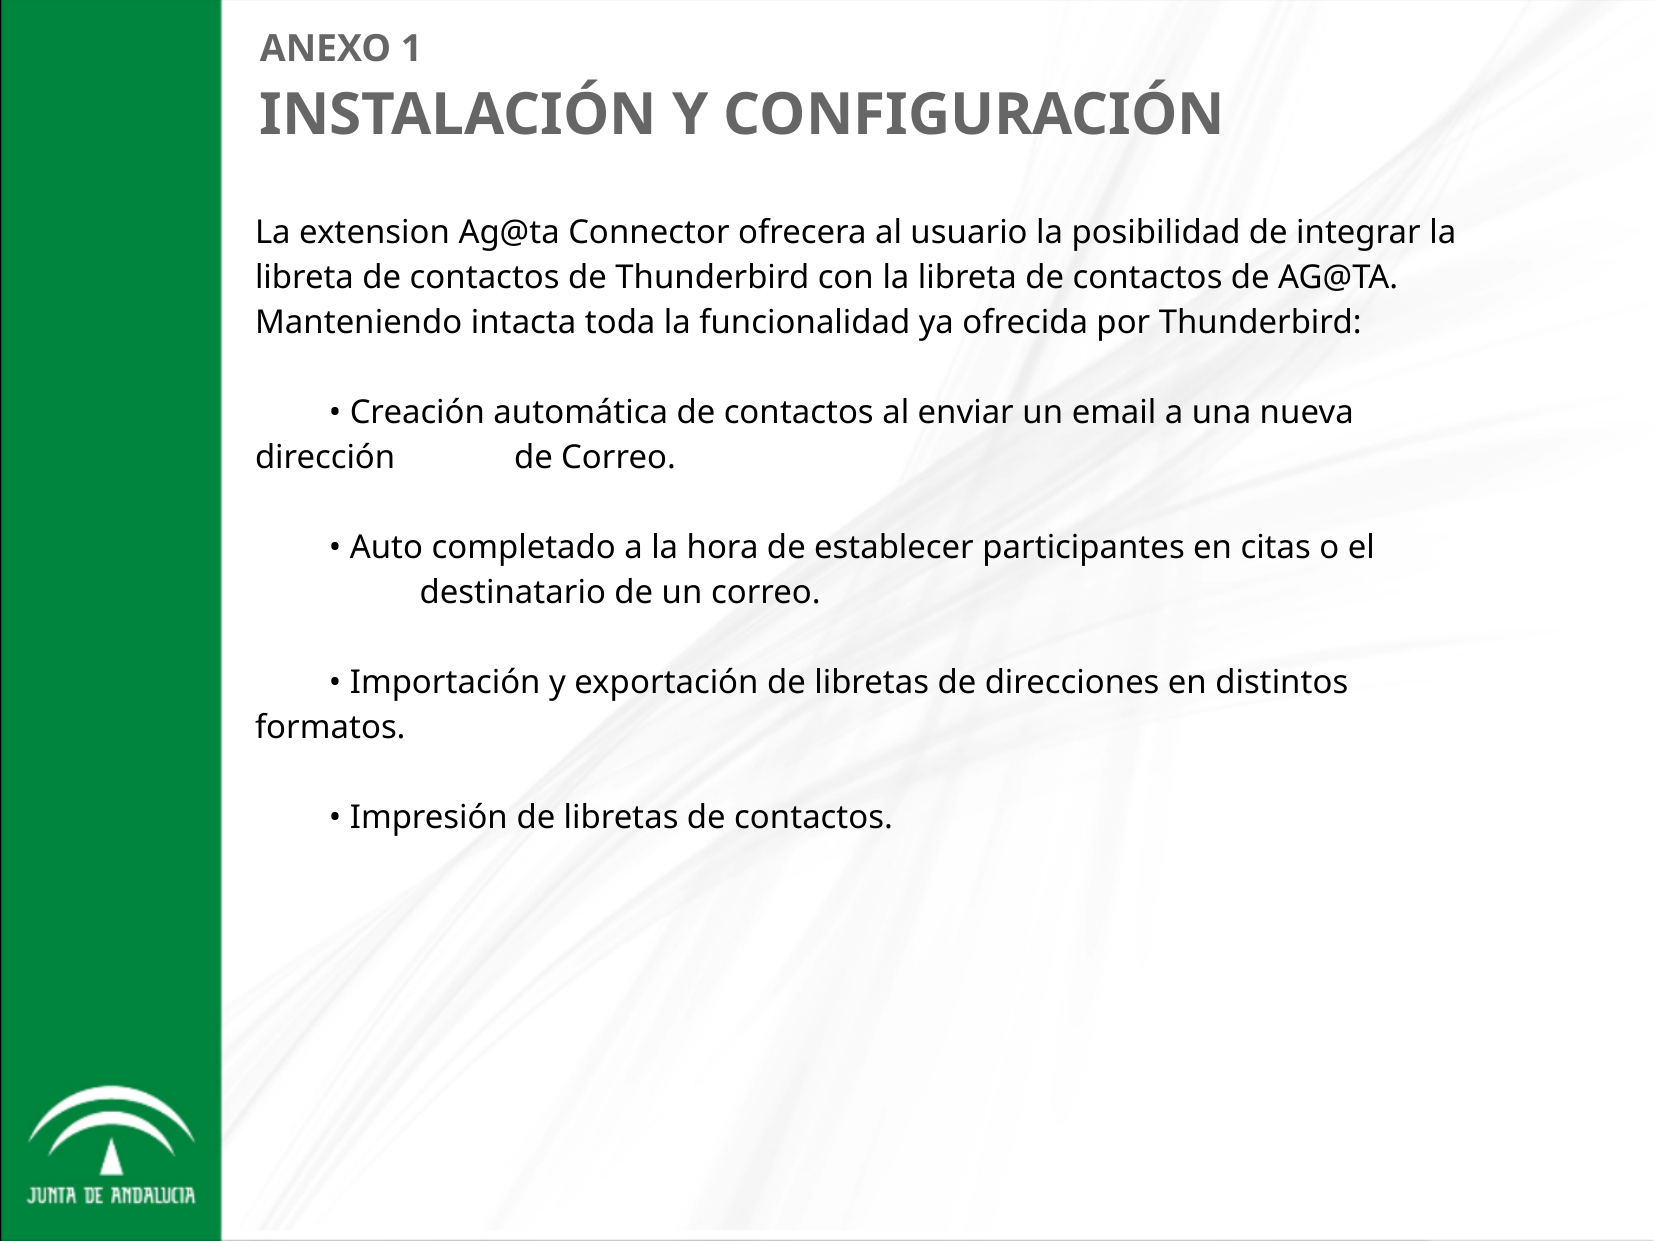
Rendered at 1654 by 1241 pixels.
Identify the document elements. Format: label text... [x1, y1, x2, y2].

text_box [240, 176, 1524, 845]
title ANEXO 1 INSTALACIÓN Y CONFIGURACIÓN [259, 19, 1577, 155]
text_box La extension Ag@ta Connector ofrecera al usuario la posibilidad de integrar la libreta de contactos de Thunderbird con la libreta de contactos de AG@TA. Manteniendo intacta toda la funcionalidad ya ofrecida por Thunderbird: • Creación automática de contactos al enviar un email a una nueva dirección de Correo. • Auto completado a la hora de establecer participantes en citas o el destinatario de un correo. • Importación y exportación de libretas de direcciones en distintos formatos. • Impresión de libretas de contactos. [240, 200, 1493, 898]
picture [0, 0, 1654, 1241]
